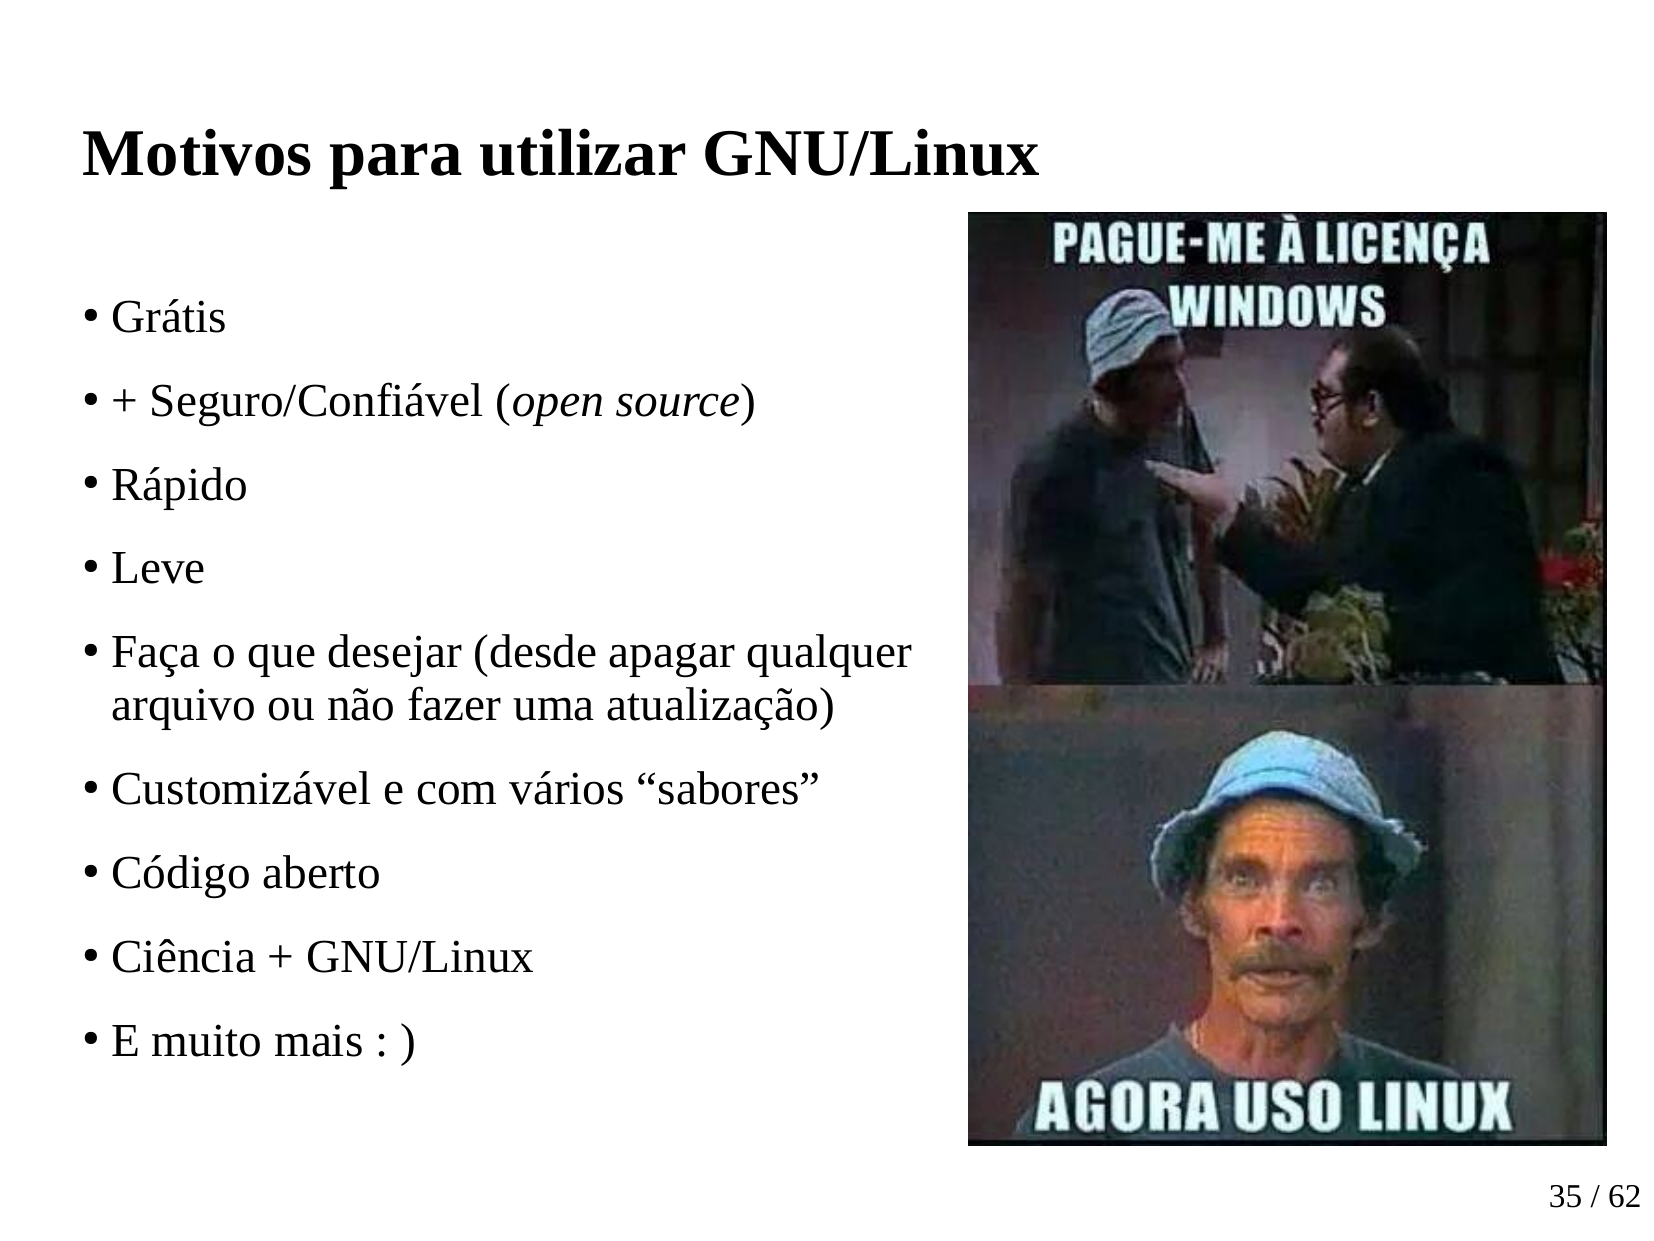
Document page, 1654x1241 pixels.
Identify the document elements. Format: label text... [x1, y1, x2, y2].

picture [968, 212, 1607, 1146]
list Grátis + Seguro/Confiável (open source) Rápido Leve Faça o que desejar (desde apagar qualquer arquivo ou não fazer uma atualização) Customizável e com vários “sabores” Código aberto Ciência + GNU/Linux E muito mais : ) [82, 290, 922, 1111]
title Motivos para utilizar GNU/Linux [82, 49, 1571, 257]
